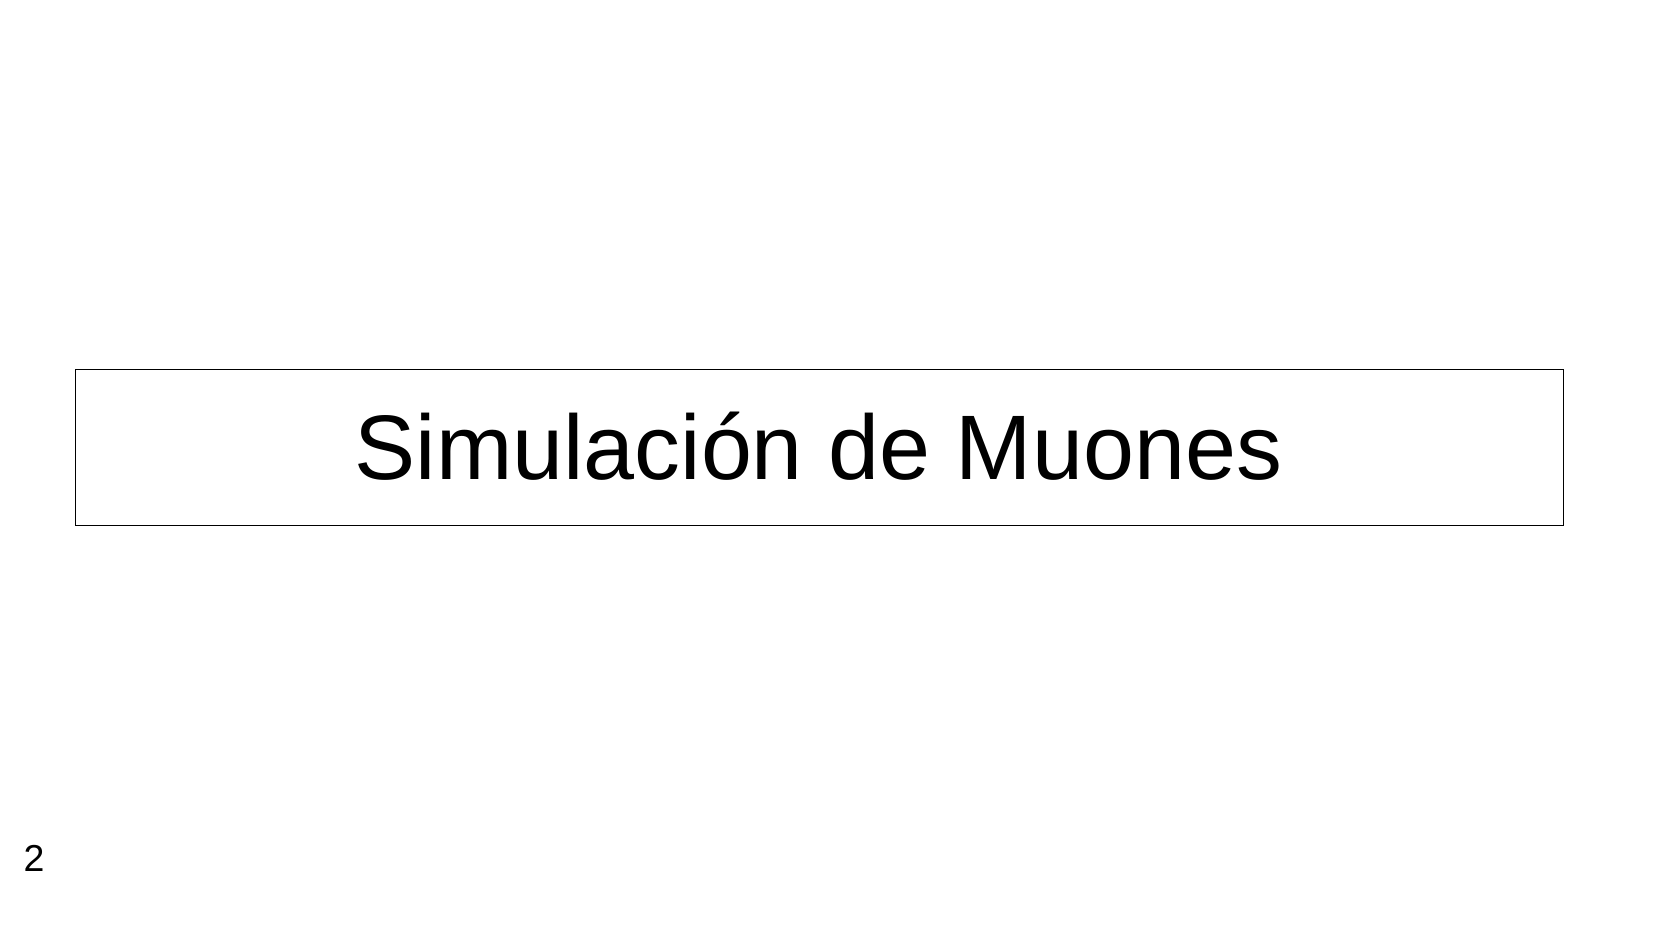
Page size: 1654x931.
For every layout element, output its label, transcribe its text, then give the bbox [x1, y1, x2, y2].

text_box <number> [8, 829, 638, 901]
title Simulación de Muones [75, 369, 1564, 526]
